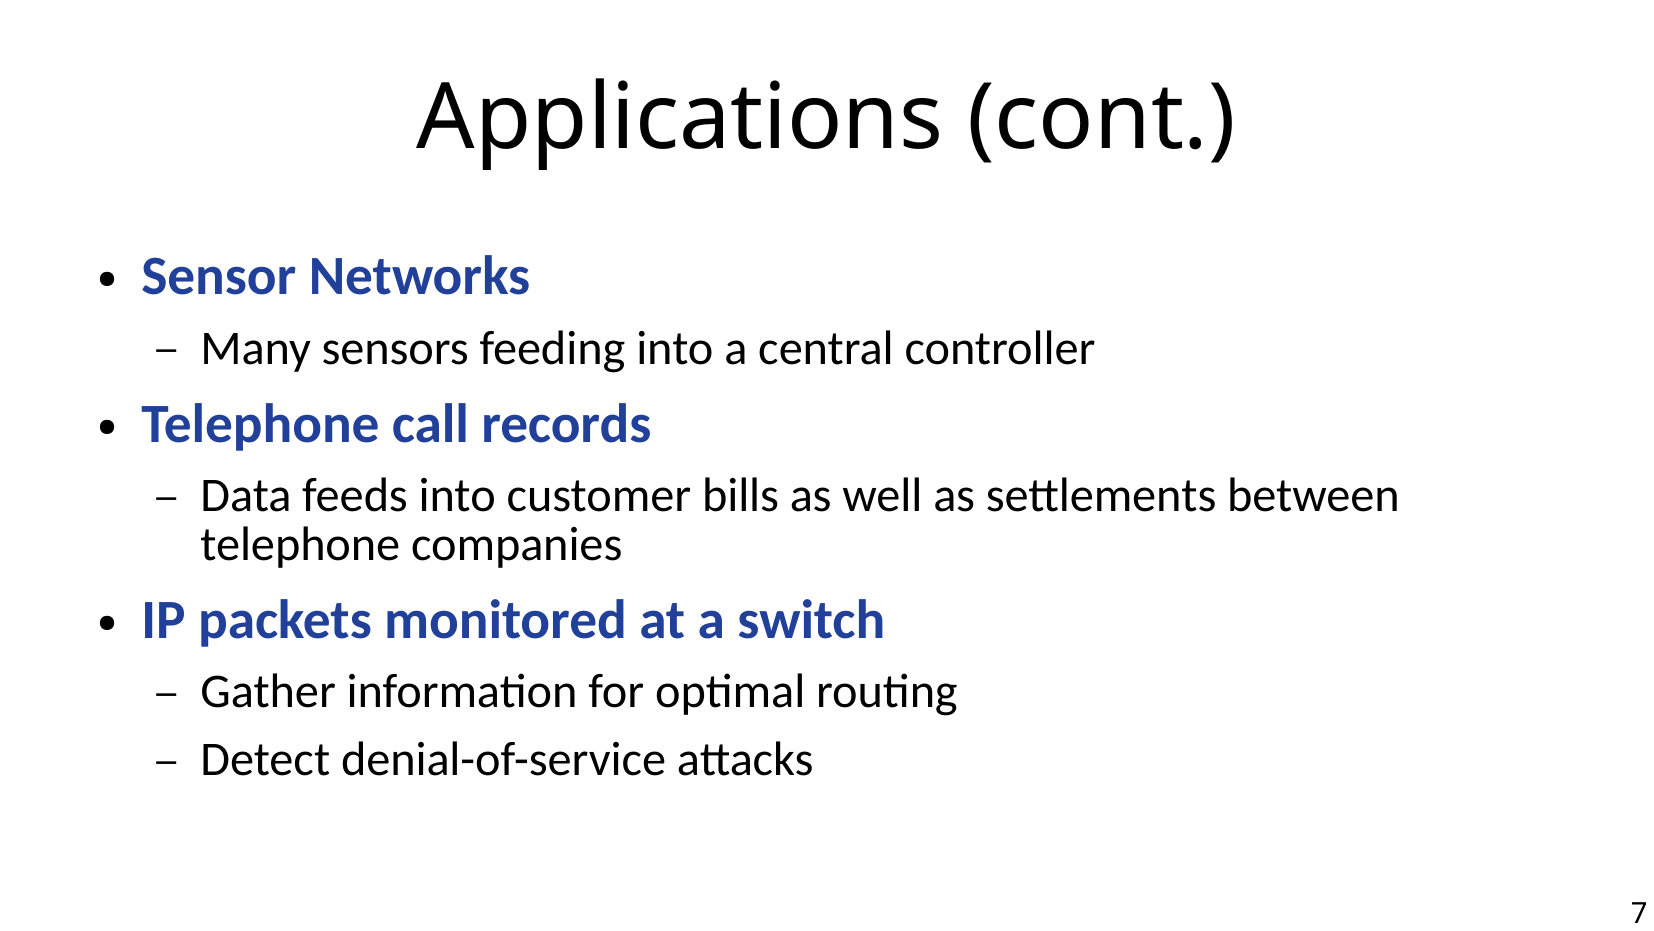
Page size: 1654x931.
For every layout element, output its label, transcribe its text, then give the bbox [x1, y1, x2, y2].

title Applications (cont.) [82, 1, 1571, 226]
list Sensor Networks Many sensors feeding into a central controller Telephone call records Data feeds into customer bills as well as settlements between telephone companies IP packets monitored at a switch Gather information for optimal routing Detect denial-of-service attacks [82, 253, 1571, 793]
